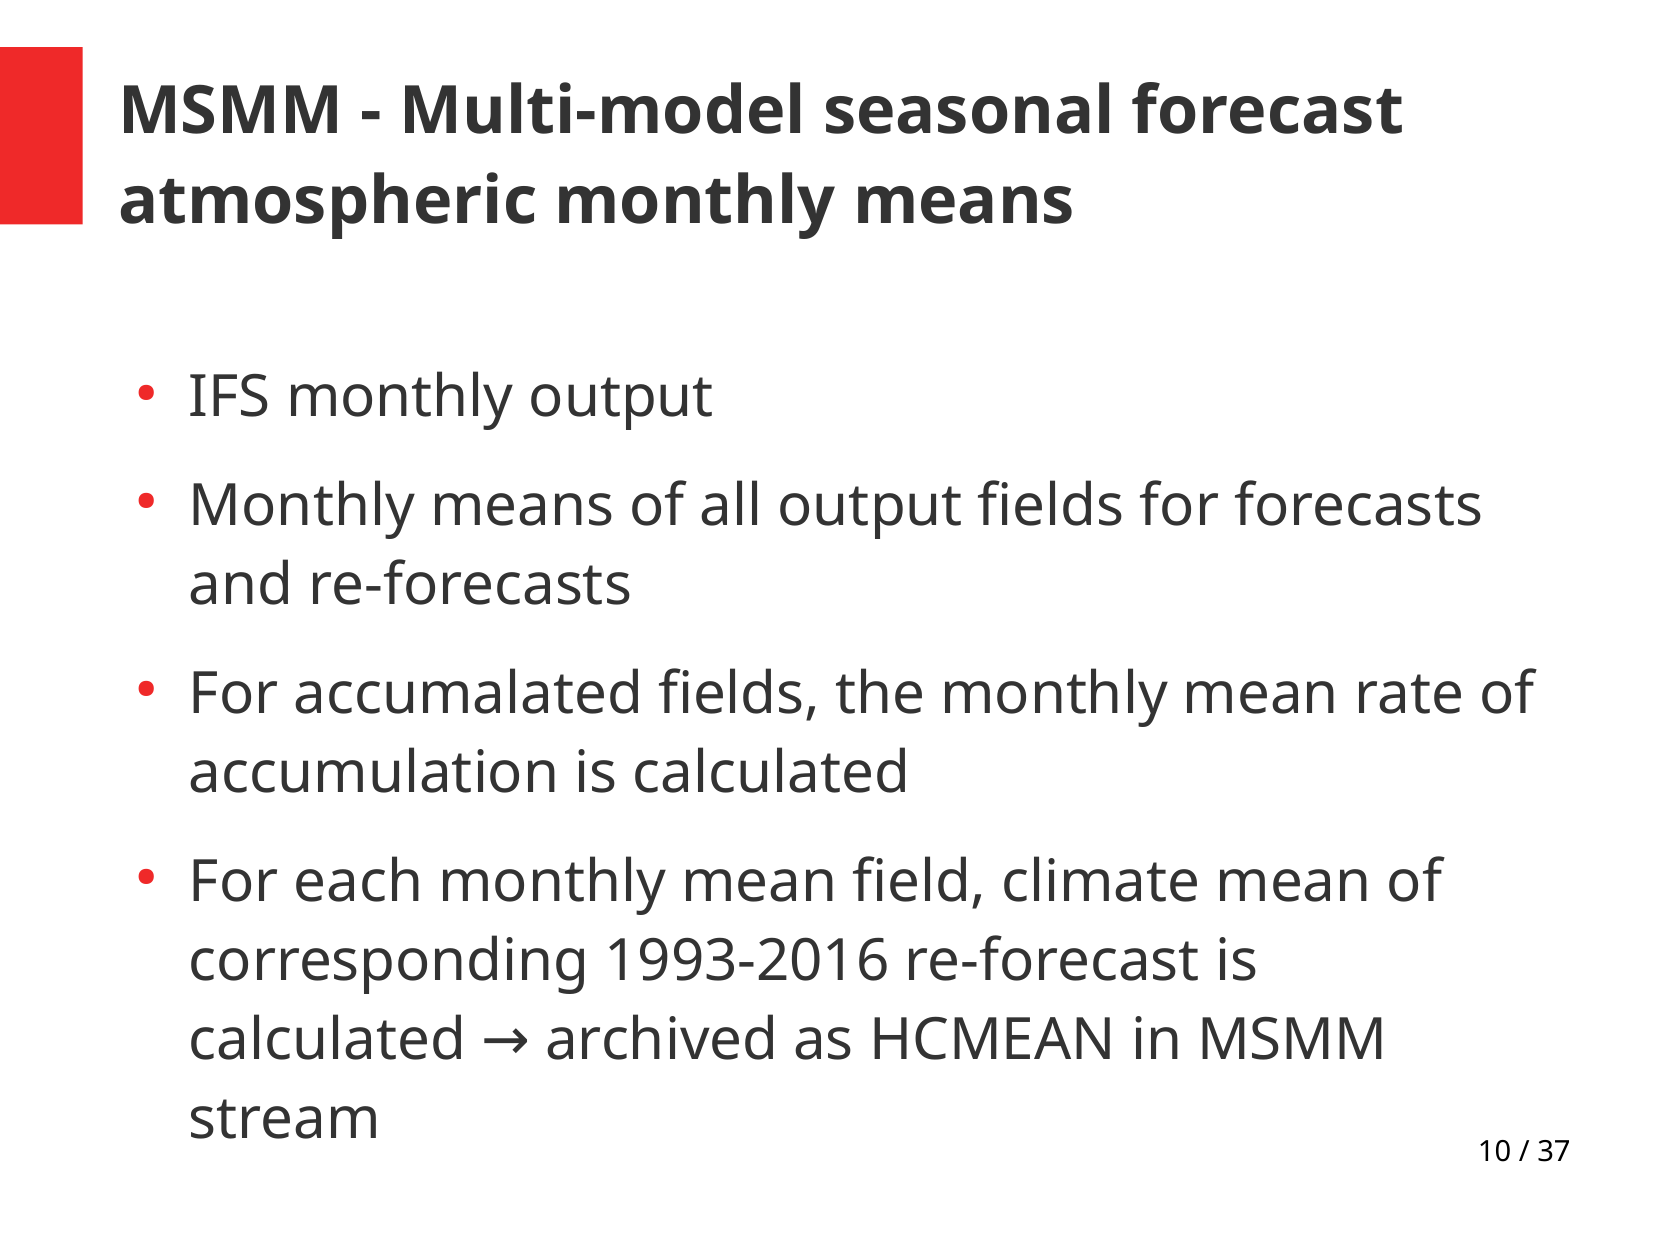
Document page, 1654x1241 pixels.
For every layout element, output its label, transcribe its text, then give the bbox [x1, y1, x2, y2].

list IFS monthly output Monthly means of all output fields for forecasts and re-forecasts For accumalated fields, the monthly mean rate of accumulation is calculated For each monthly mean field, climate mean of corresponding 1993-2016 re-forecast is calculated → archived as HCMEAN in MSMM stream [118, 354, 1536, 1074]
title MSMM - Multi-model seasonal forecast atmospheric monthly means [118, 49, 1571, 257]
